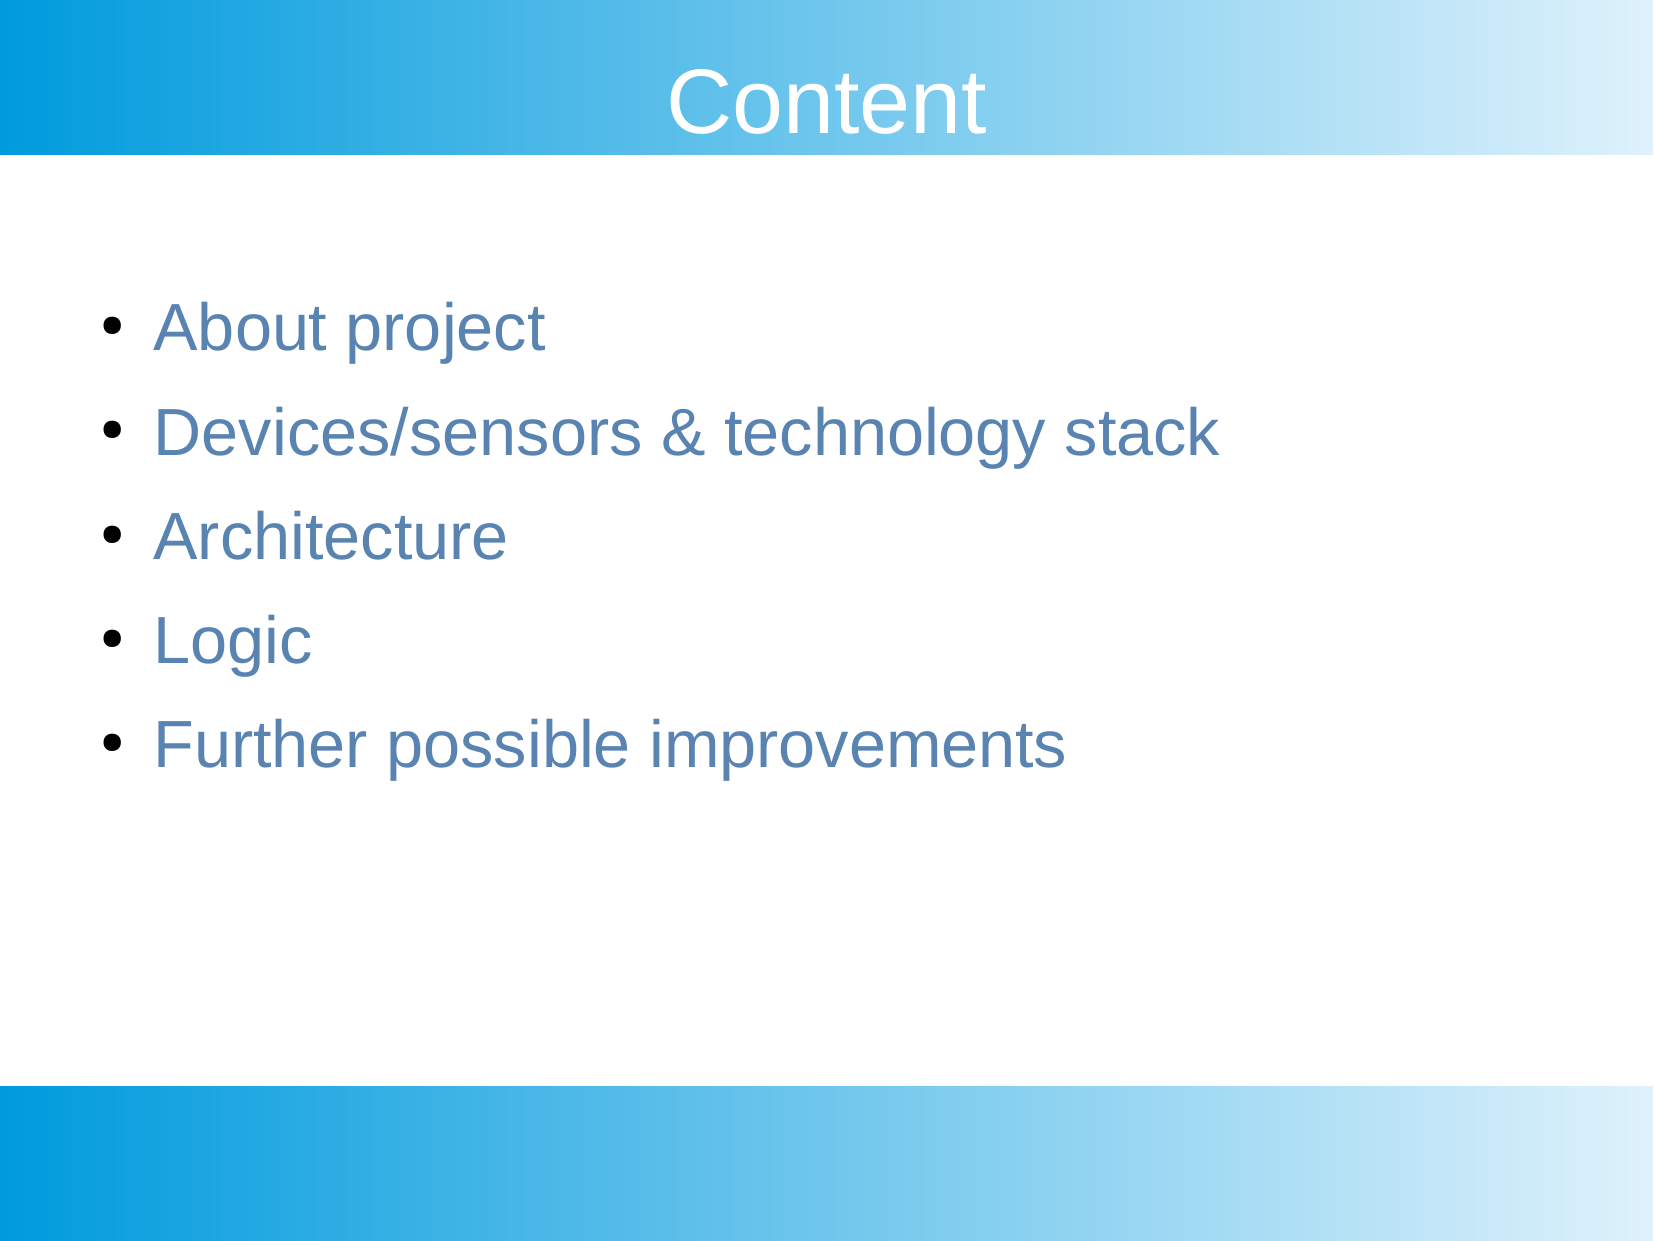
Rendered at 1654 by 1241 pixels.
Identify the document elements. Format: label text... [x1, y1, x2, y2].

title Content [82, 49, 1571, 155]
list About project Devices/sensors & technology stack Architecture Logic Further possible improvements [82, 290, 1571, 1010]
